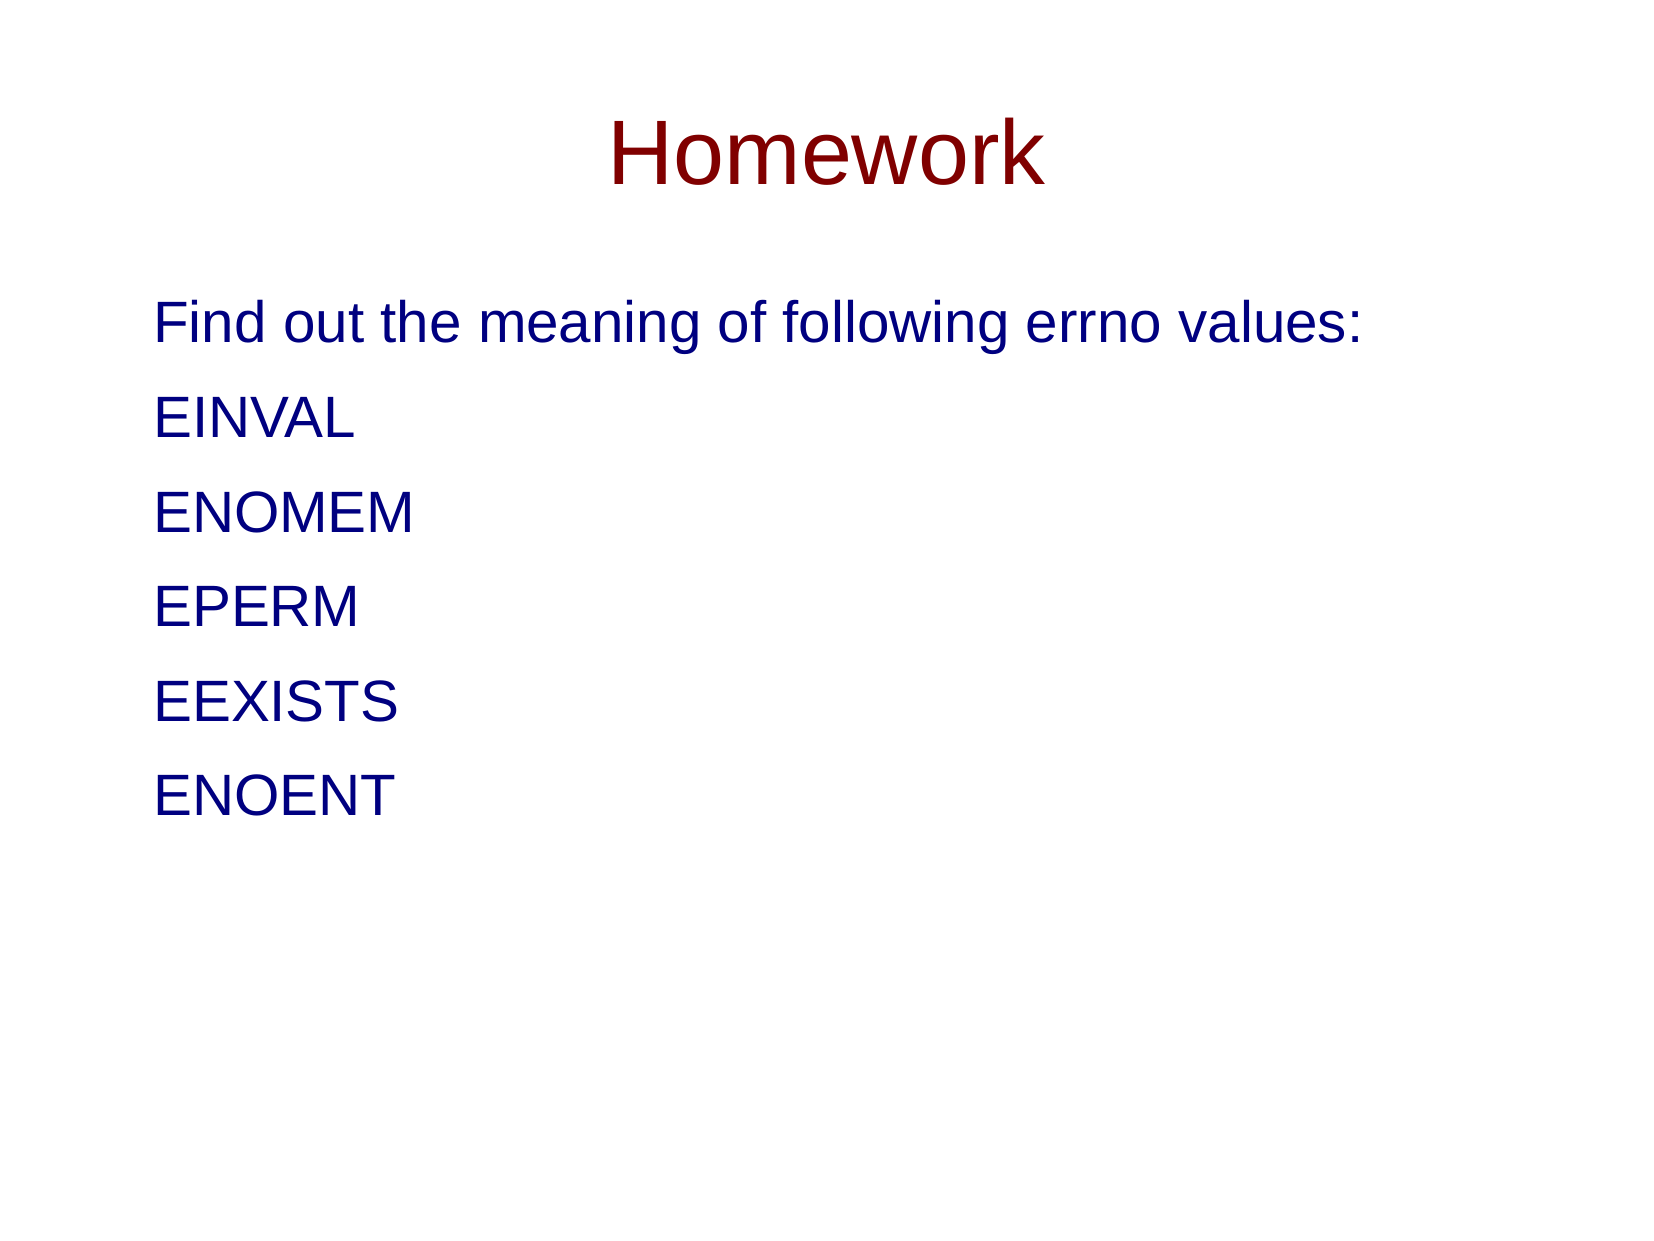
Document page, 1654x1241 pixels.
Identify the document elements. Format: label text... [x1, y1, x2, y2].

list Find out the meaning of following errno values: EINVAL ENOMEM EPERM EEXISTS ENOENT [82, 290, 1654, 1241]
title Homework [82, 49, 1571, 257]
